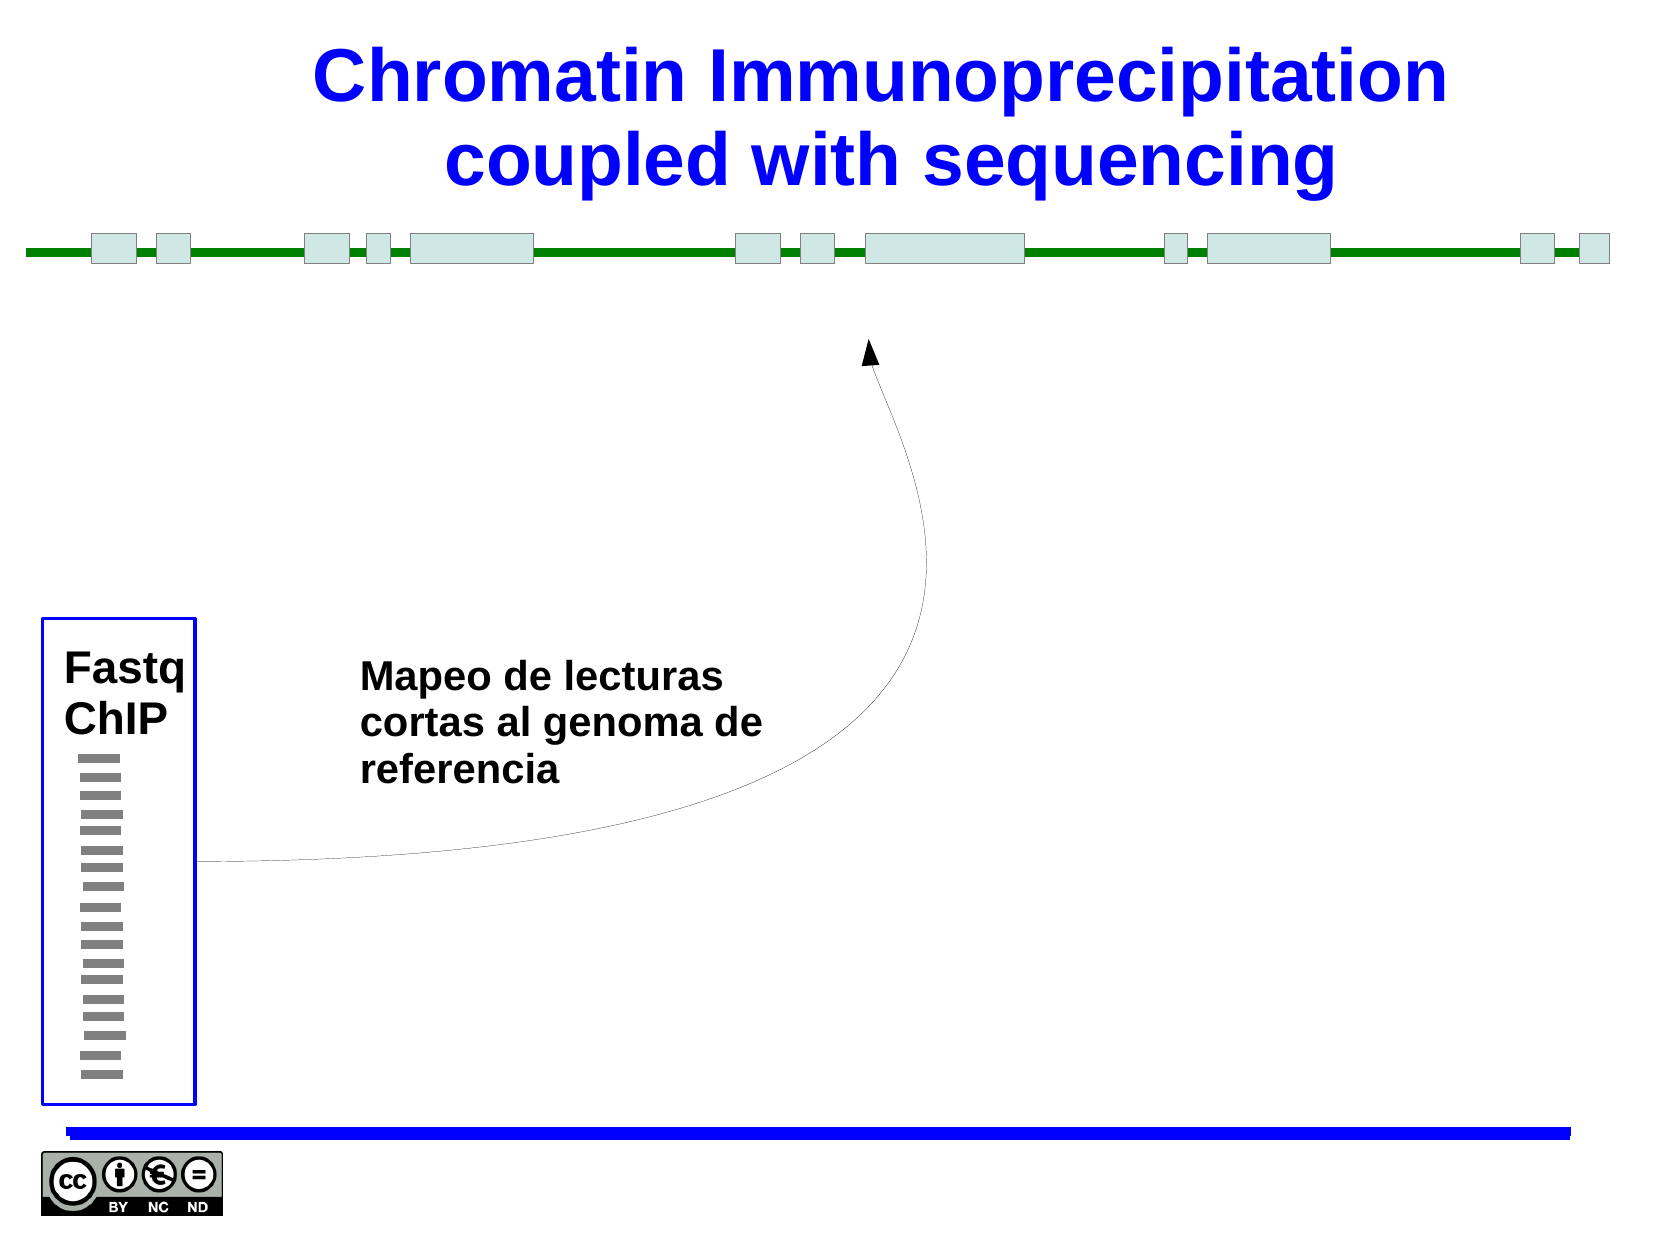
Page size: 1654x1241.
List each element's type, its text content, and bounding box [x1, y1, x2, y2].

text_box [1164, 233, 1188, 264]
text_box [410, 233, 534, 264]
text_box [91, 233, 137, 264]
text_box [1207, 233, 1331, 264]
text_box [42, 618, 196, 1105]
text_box [156, 233, 191, 264]
picture [41, 1151, 223, 1216]
text_box [1579, 233, 1610, 264]
text_box Fastq ChIP [49, 634, 214, 752]
text_box [366, 233, 391, 264]
text_box [735, 233, 781, 264]
text_box [865, 233, 1025, 264]
text_box [1520, 233, 1555, 264]
text_box Mapeo de lecturas cortas al genoma de referencia [345, 645, 826, 800]
text_box [800, 233, 835, 264]
title Chromatin Immunoprecipitation coupled with sequencing [147, 13, 1636, 222]
text_box [304, 233, 350, 264]
